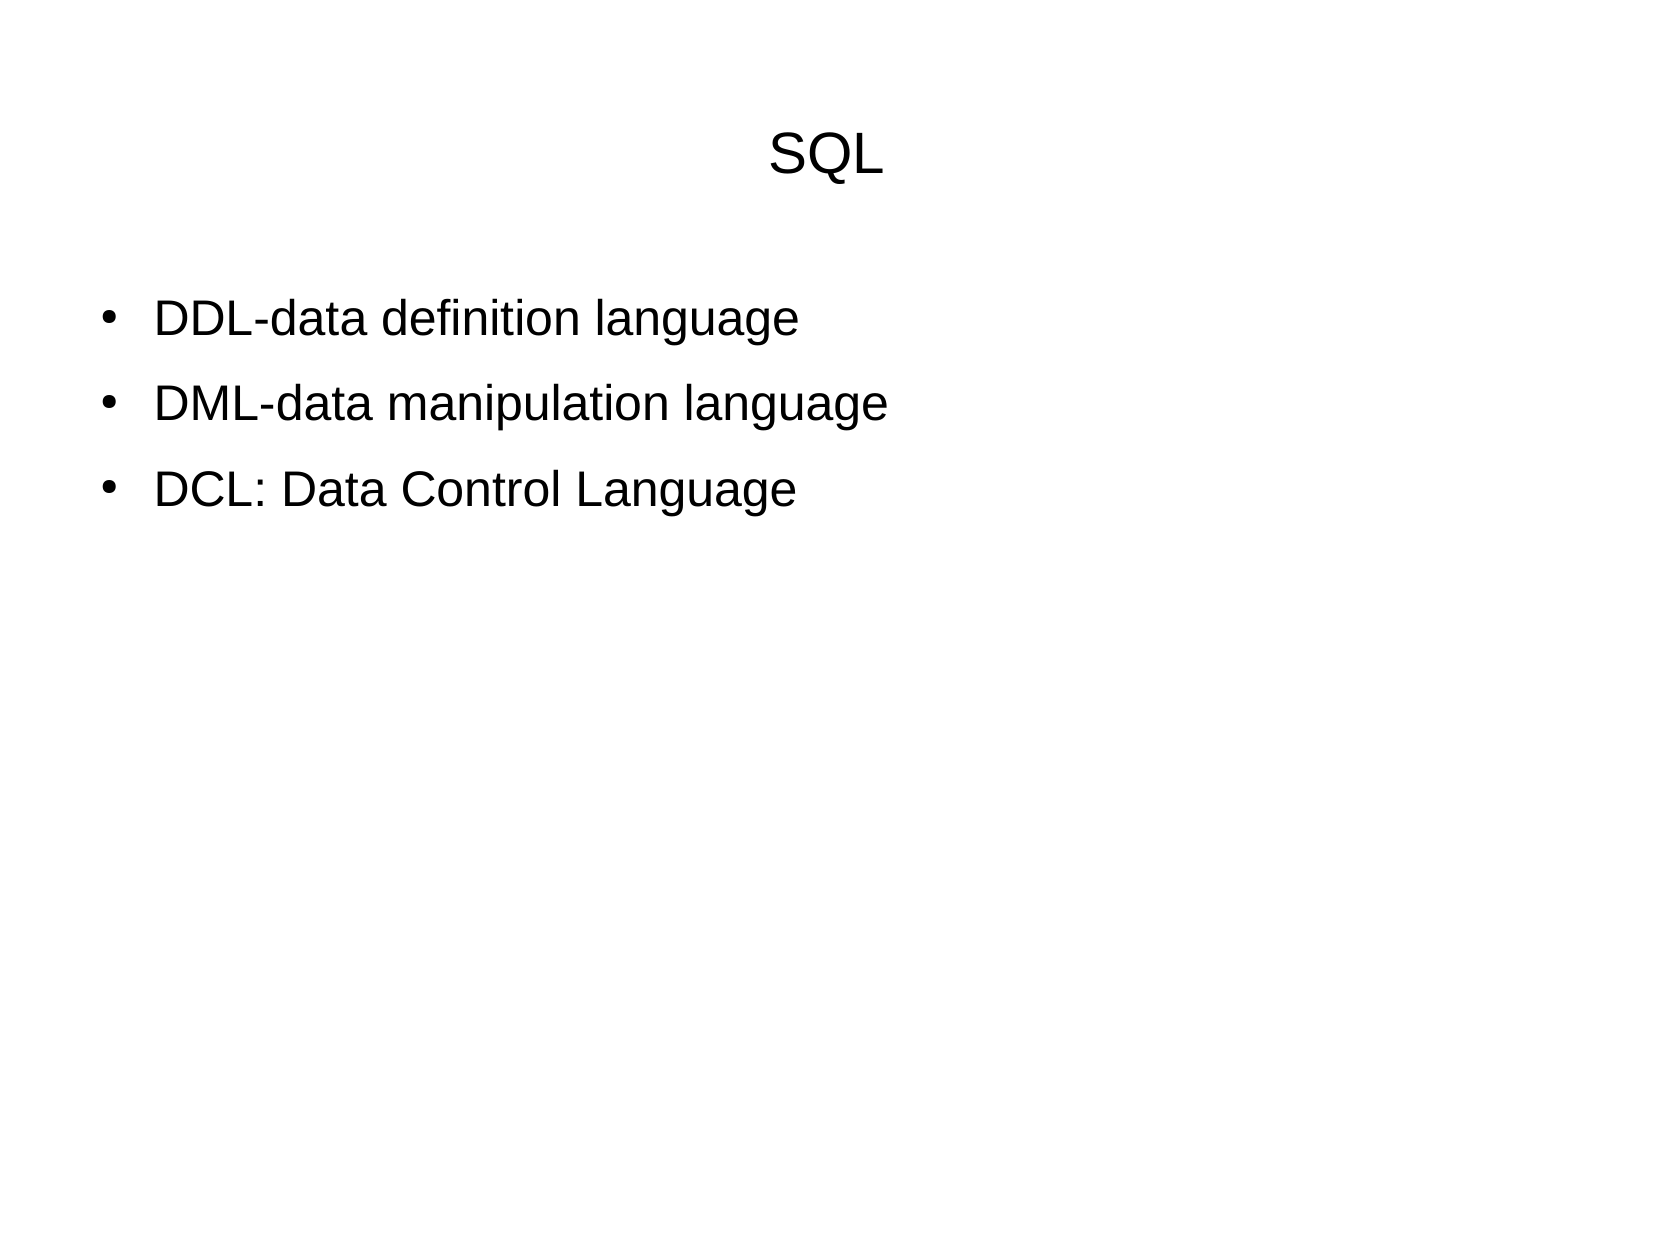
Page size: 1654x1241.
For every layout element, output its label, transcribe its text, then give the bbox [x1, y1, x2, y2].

title SQL [82, 49, 1571, 257]
list DDL-data definition language DML-data manipulation language DCL: Data Control Language [82, 290, 1571, 1010]
